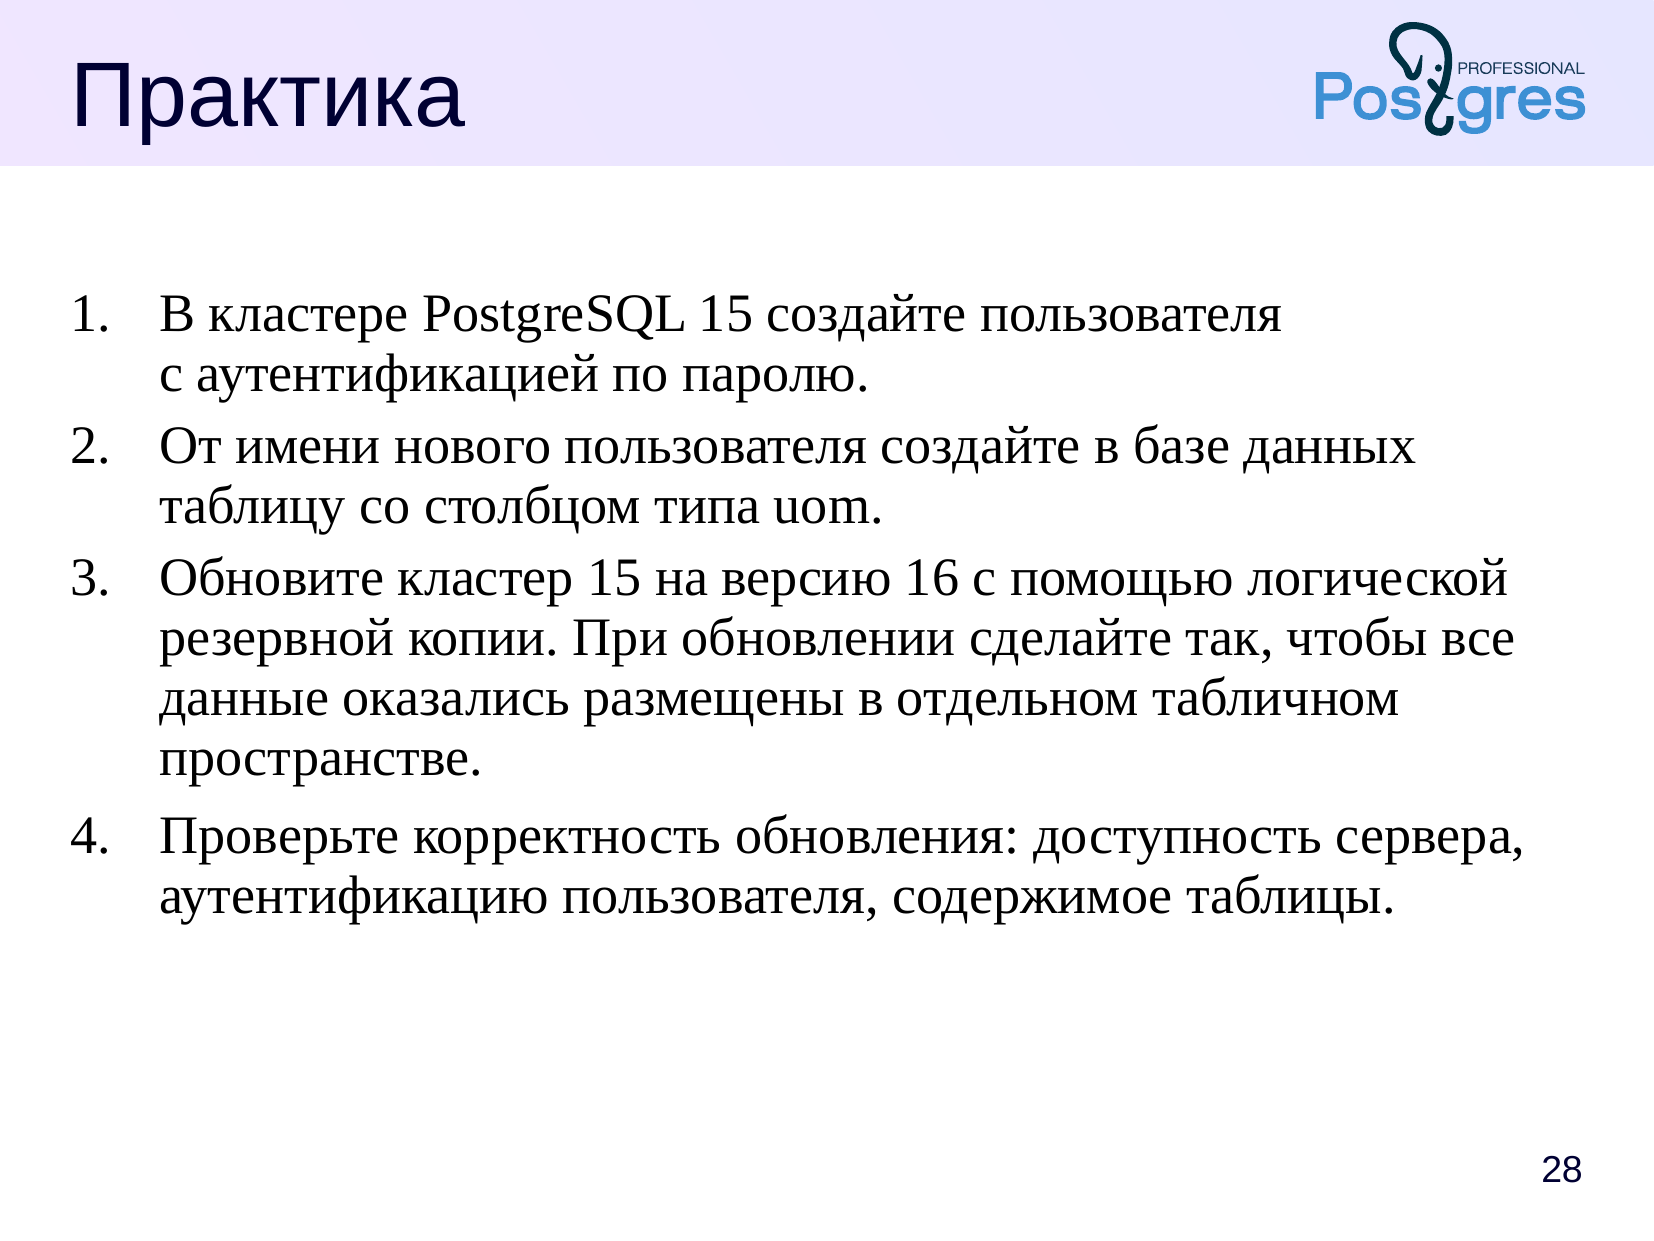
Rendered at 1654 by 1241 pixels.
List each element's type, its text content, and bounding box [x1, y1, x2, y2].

list В кластере PostgreSQL 15 создайте пользователя с аутентификацией по паролю. От имени нового пользователя создайте в базе данных таблицу со столбцом типа uom. Обновите кластер 15 на версию 16 с помощью логической резервной копии. При обновлении сделайте так, чтобы все данные оказались размещены в отдельном табличном пространстве. Проверьте корректность обновления: доступность сервера, аутентификацию пользователя, содержимое таблицы. [70, 283, 1583, 1134]
title Практика [70, 43, 1241, 147]
